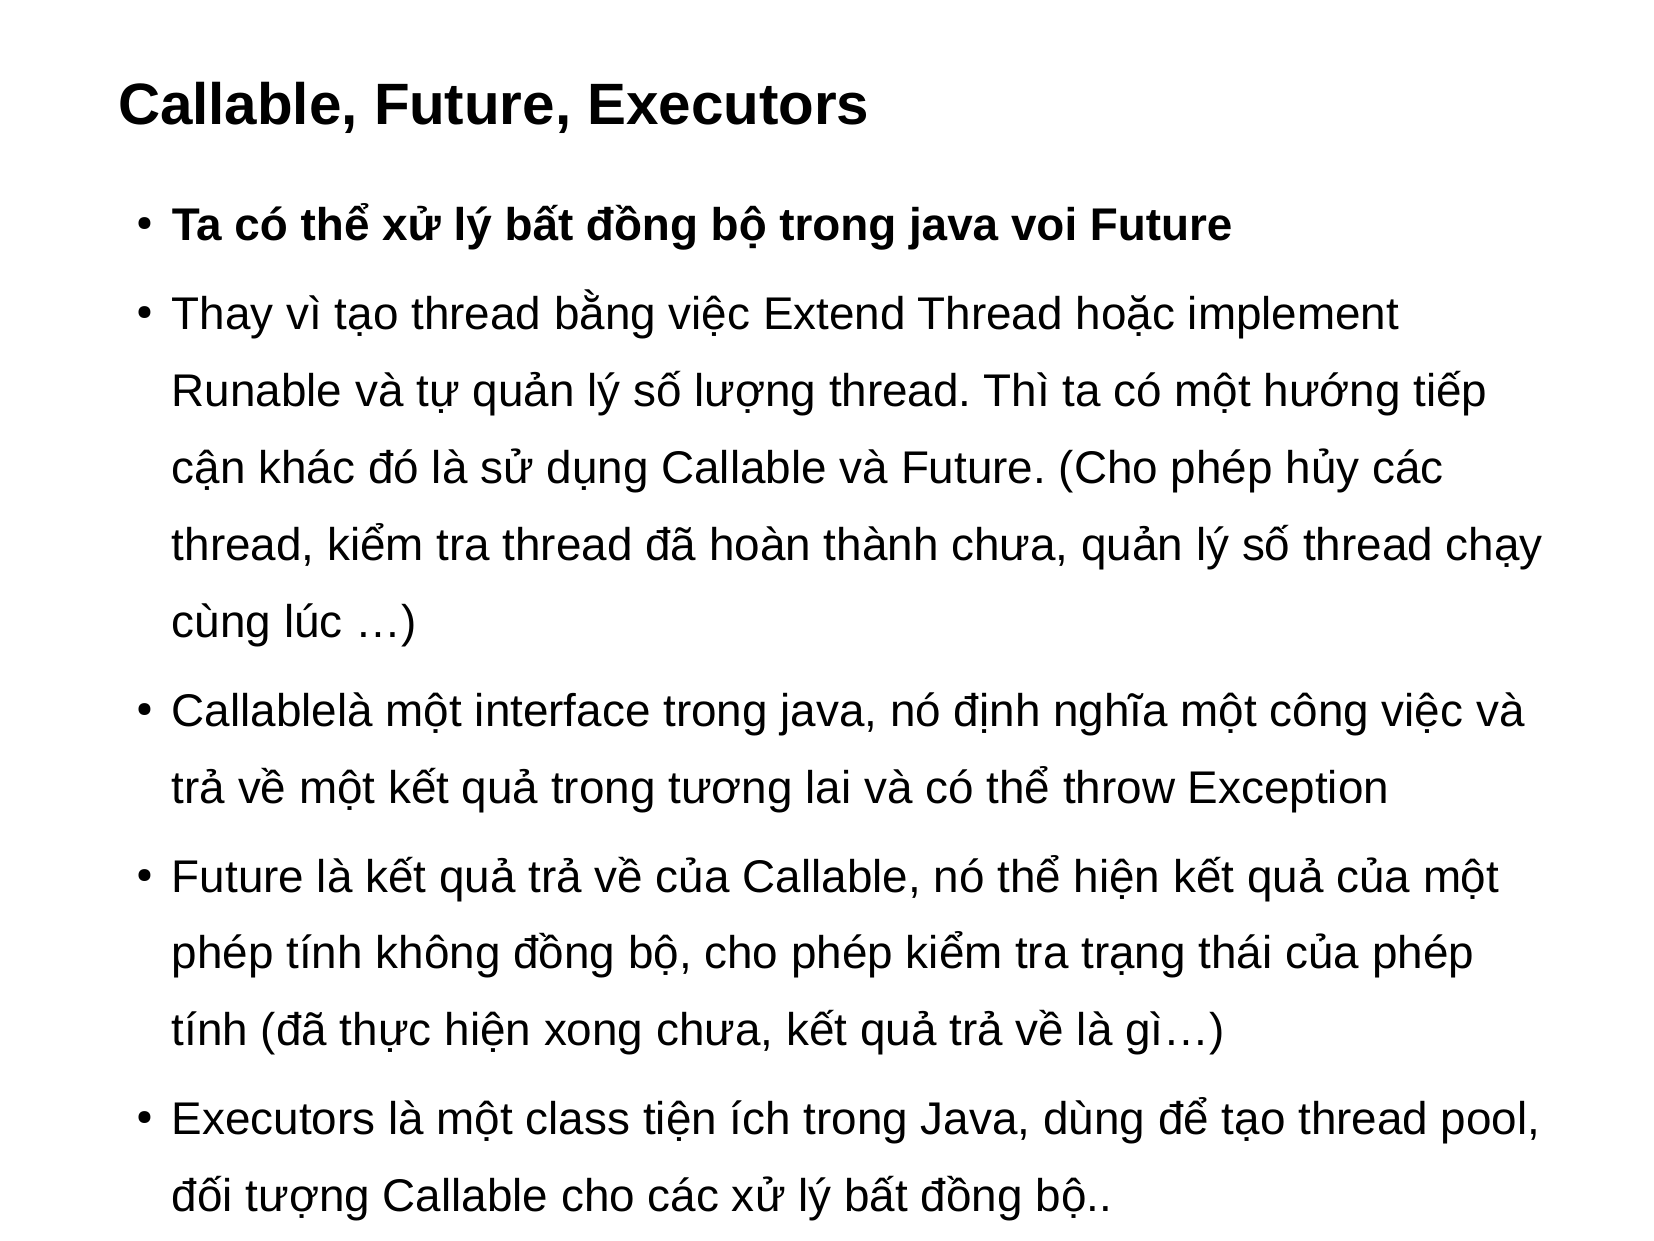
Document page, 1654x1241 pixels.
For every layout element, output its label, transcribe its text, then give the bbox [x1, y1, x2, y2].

text_box Ta có thể xử lý bất đồng bộ trong java voi Future Thay vì tạo thread bằng việc Extend Thread hoặc implement Runable và tự quản lý số lượng thread. Thì ta có một hướng tiếp cận khác đó là sử dụng Callable và Future. (Cho phép hủy các thread, kiểm tra thread đã hoàn thành chưa, quản lý số thread chạy cùng lúc …) Callablelà một interface trong java, nó định nghĩa một công việc và trả về một kết quả trong tương lai và có thể throw Exception Future là kết quả trả về của Callable, nó thể hiện kết quả của một phép tính không đồng bộ, cho phép kiểm tra trạng thái của phép tính (đã thực hiện xong chưa, kết quả trả về là gì…) Executors là một class tiện ích trong Java, dùng để tạo thread pool, đối tượng Callable cho các xử lý bất đồng bộ.. [121, 166, 1576, 1201]
title Callable, Future, Executors [82, 49, 1571, 151]
